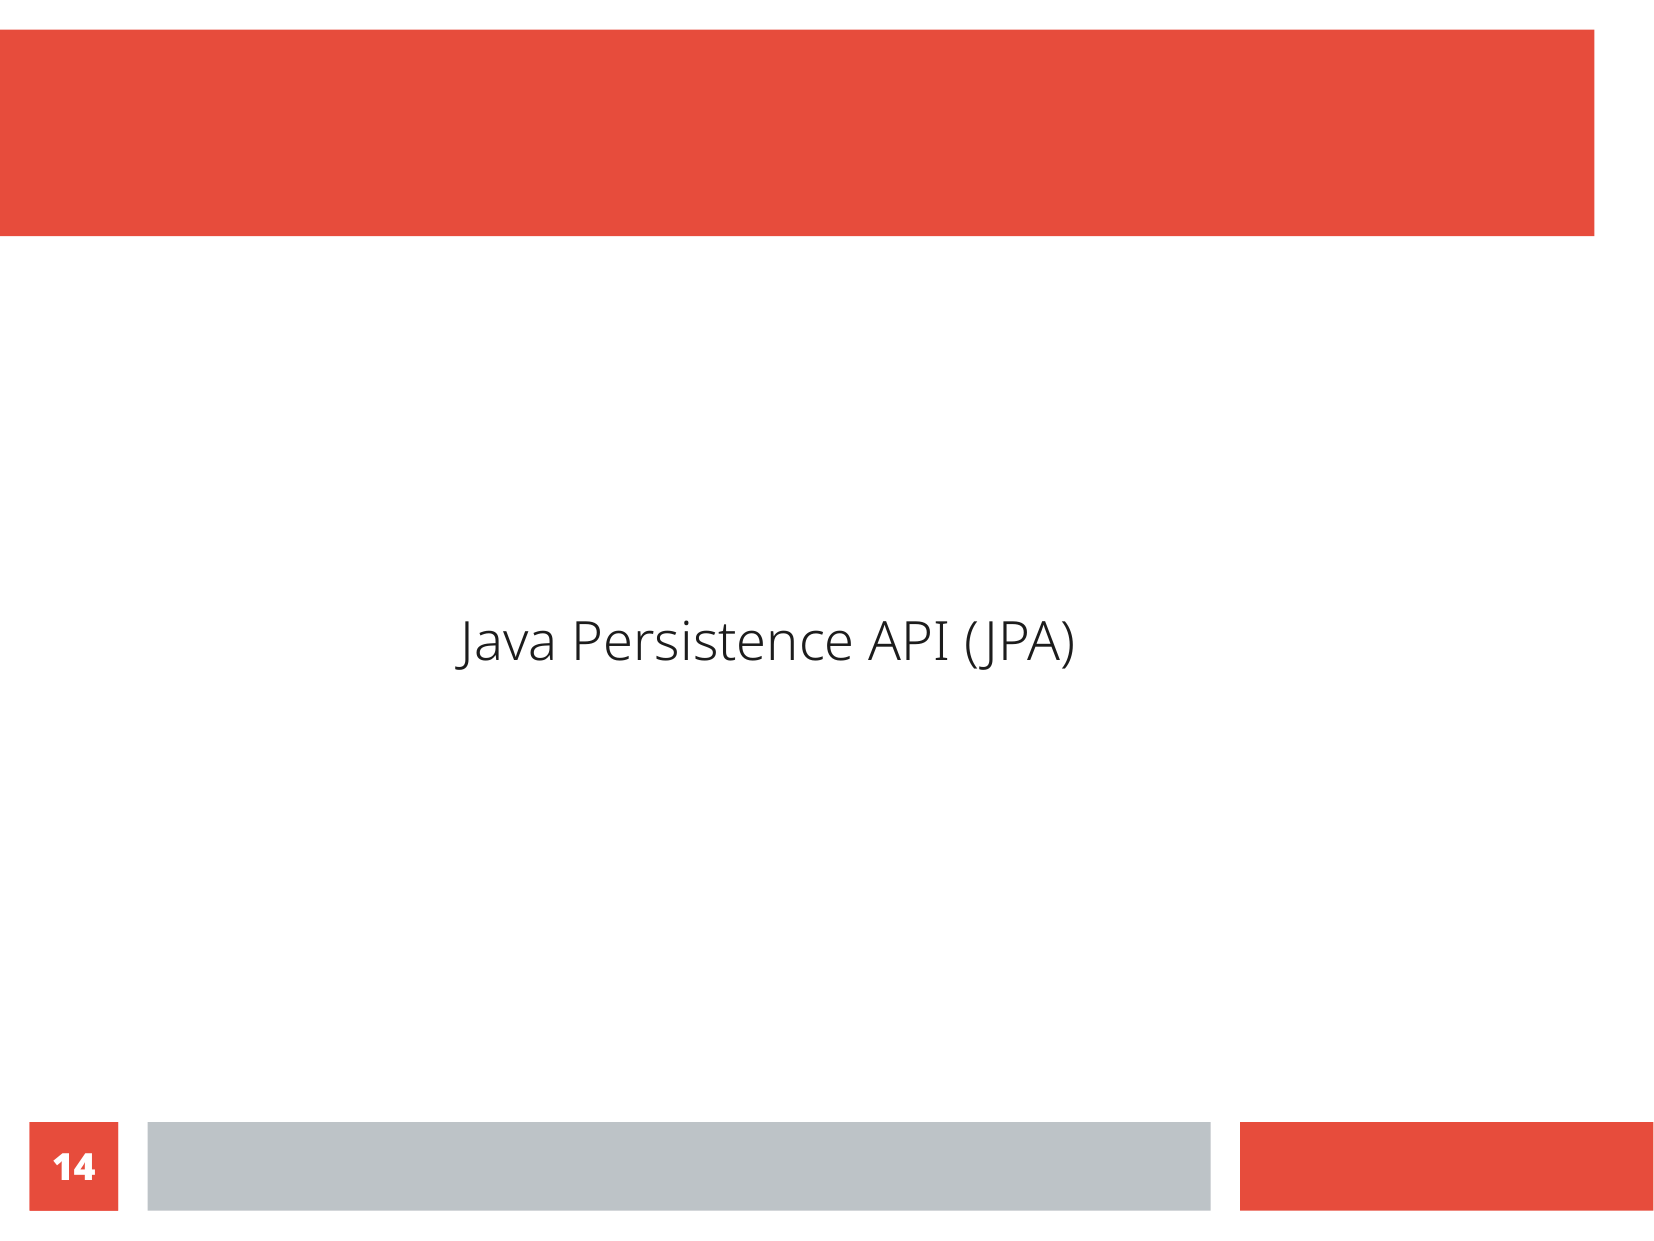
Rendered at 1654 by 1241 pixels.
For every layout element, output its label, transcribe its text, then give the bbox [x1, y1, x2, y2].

subtitle Java Persistence API (JPA) [460, 602, 1193, 686]
